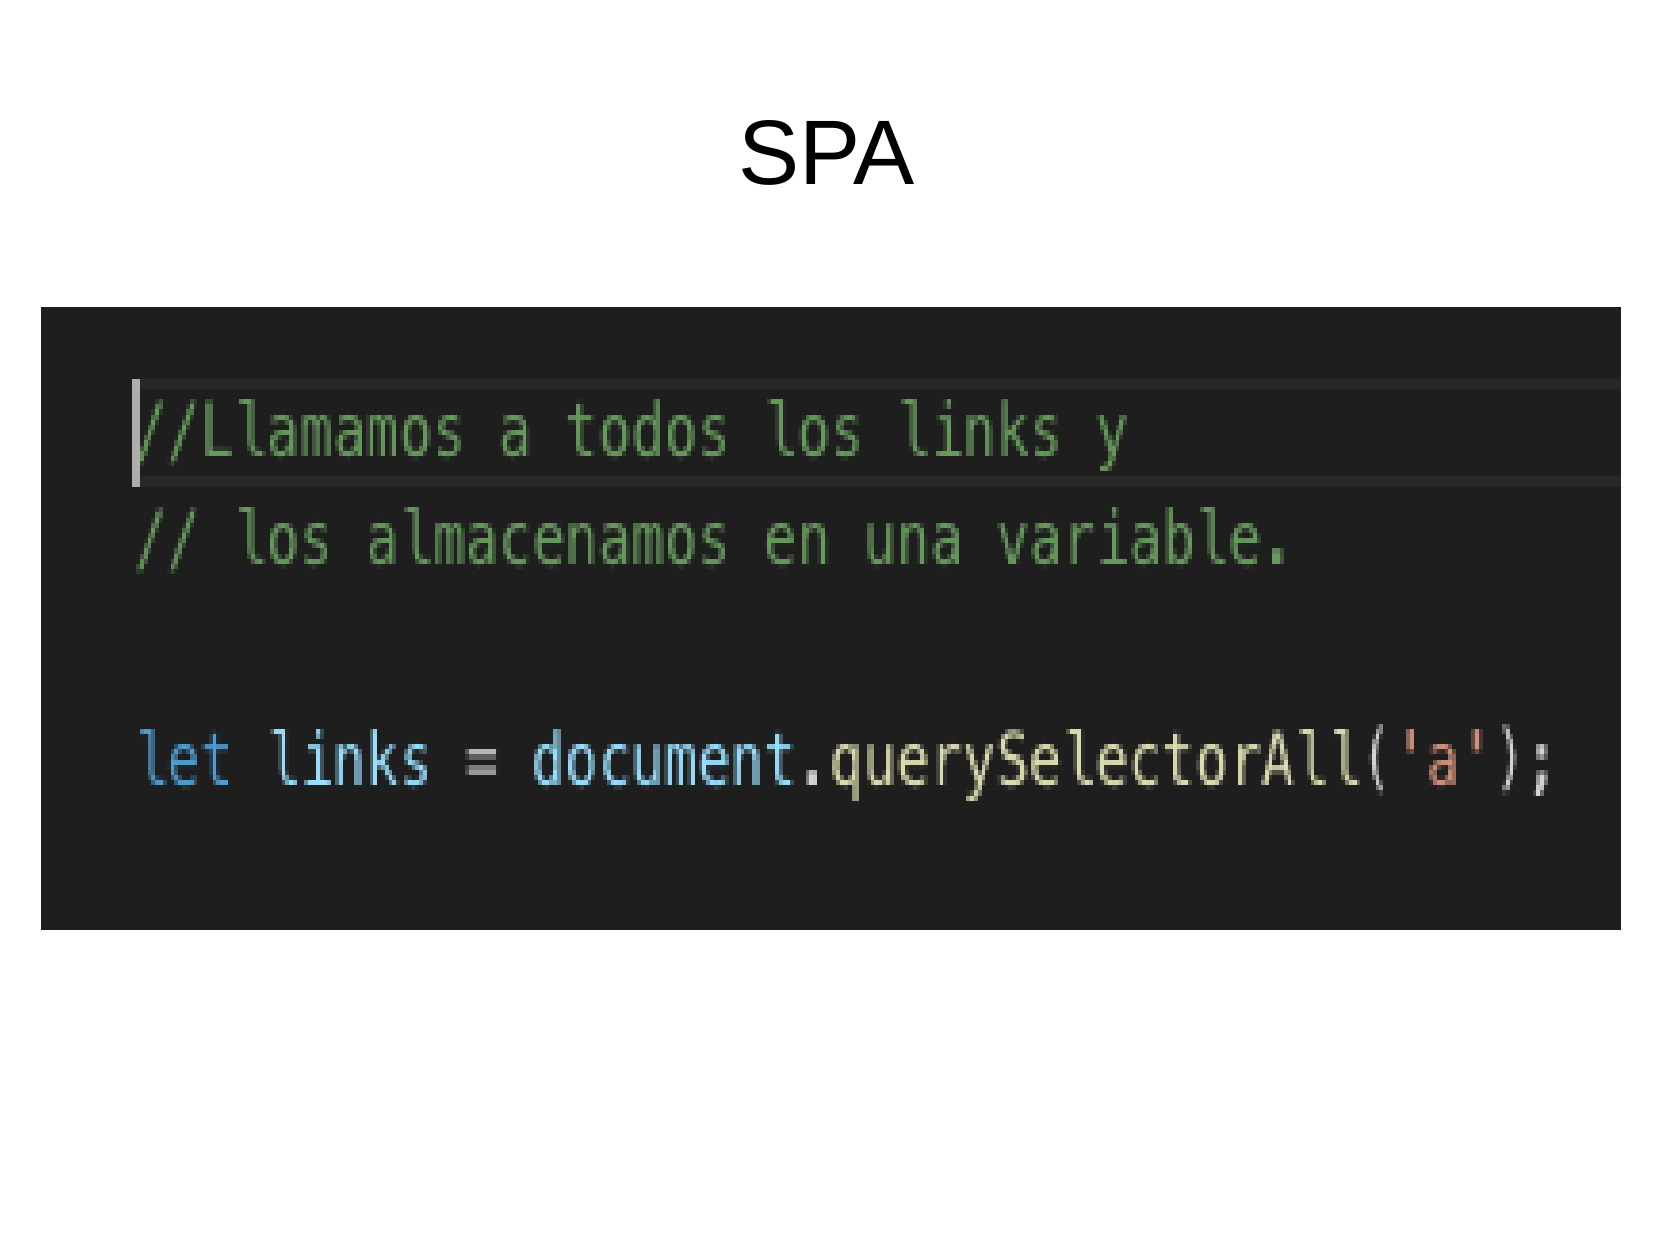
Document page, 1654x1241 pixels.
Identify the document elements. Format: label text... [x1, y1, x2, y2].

title SPA [82, 49, 1571, 257]
picture [41, 307, 1621, 931]
